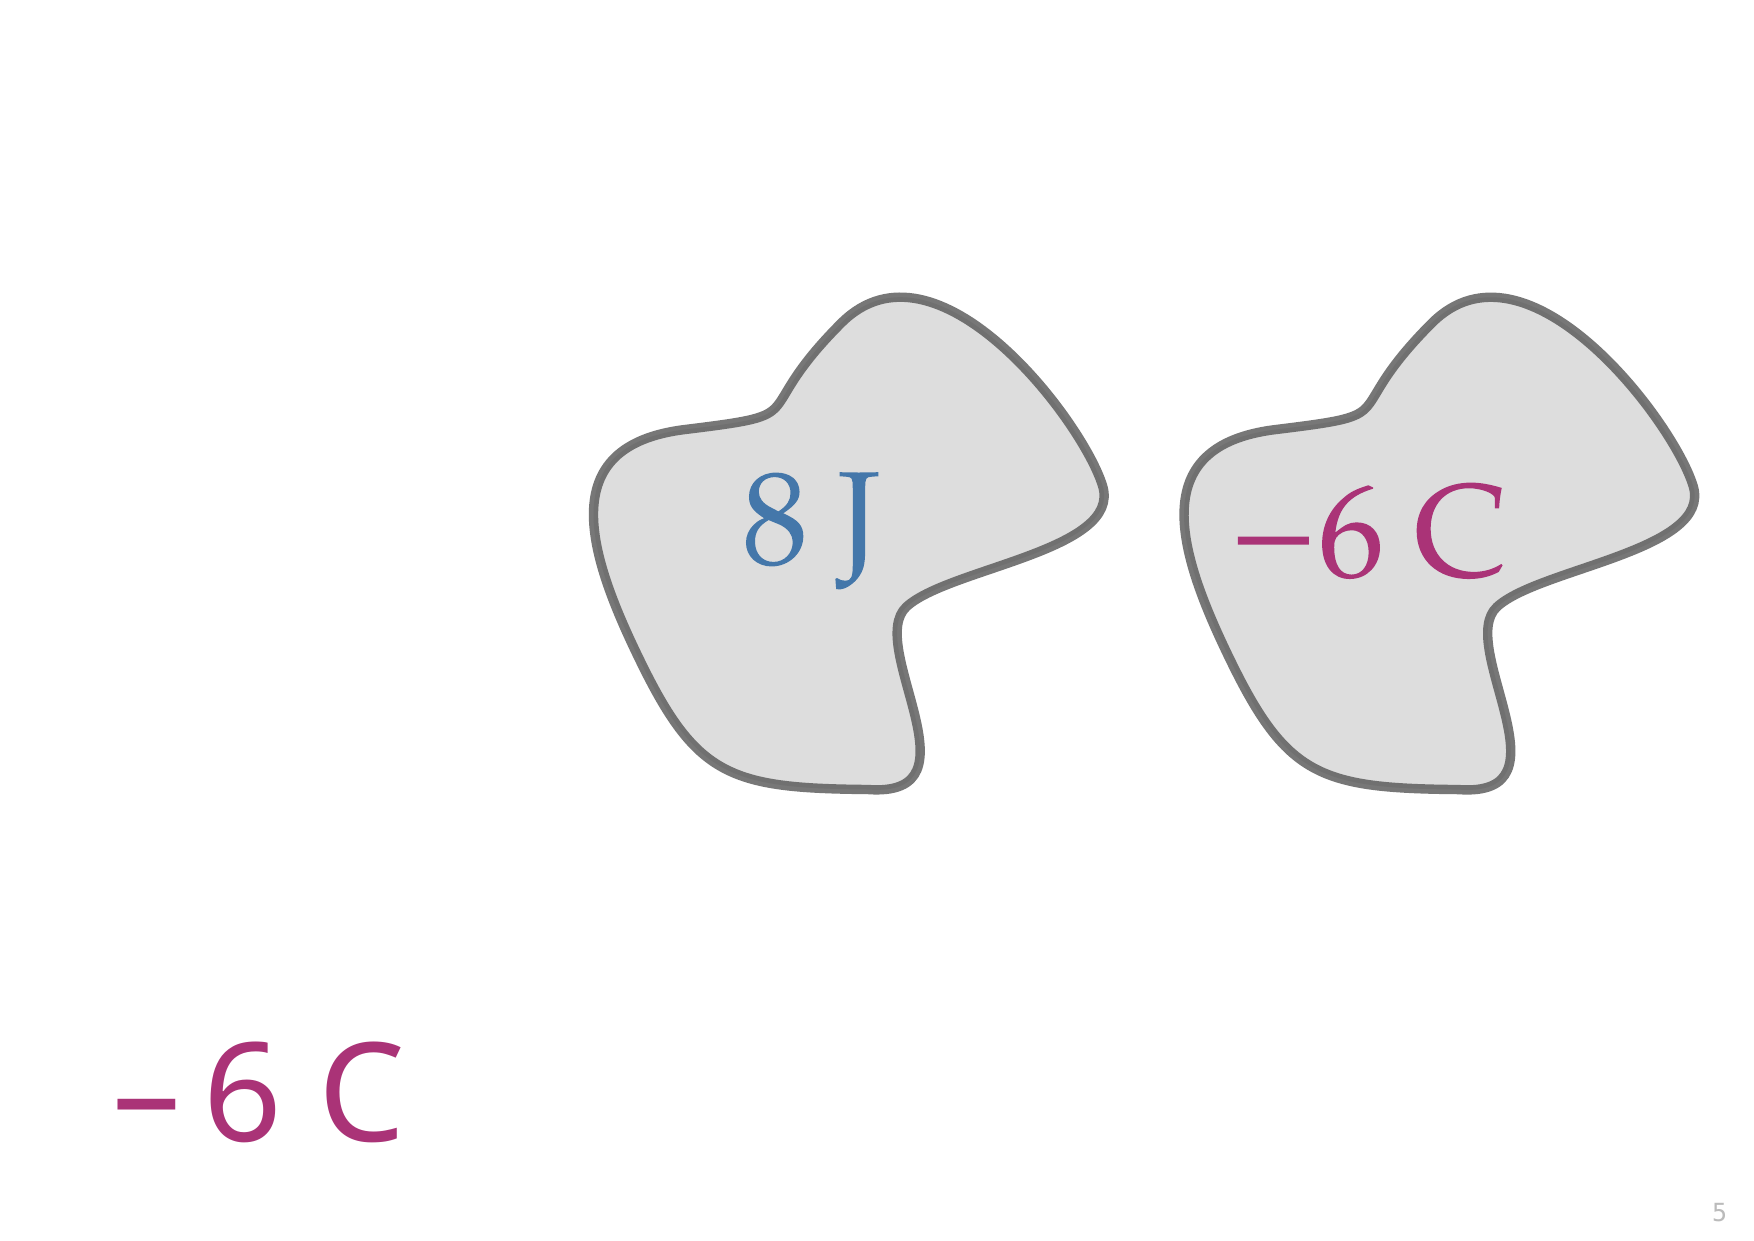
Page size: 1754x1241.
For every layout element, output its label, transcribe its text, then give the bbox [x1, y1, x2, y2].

text_box [1184, 297, 1695, 790]
text_box [593, 297, 1105, 790]
text_box – 6 C [97, 986, 414, 1139]
